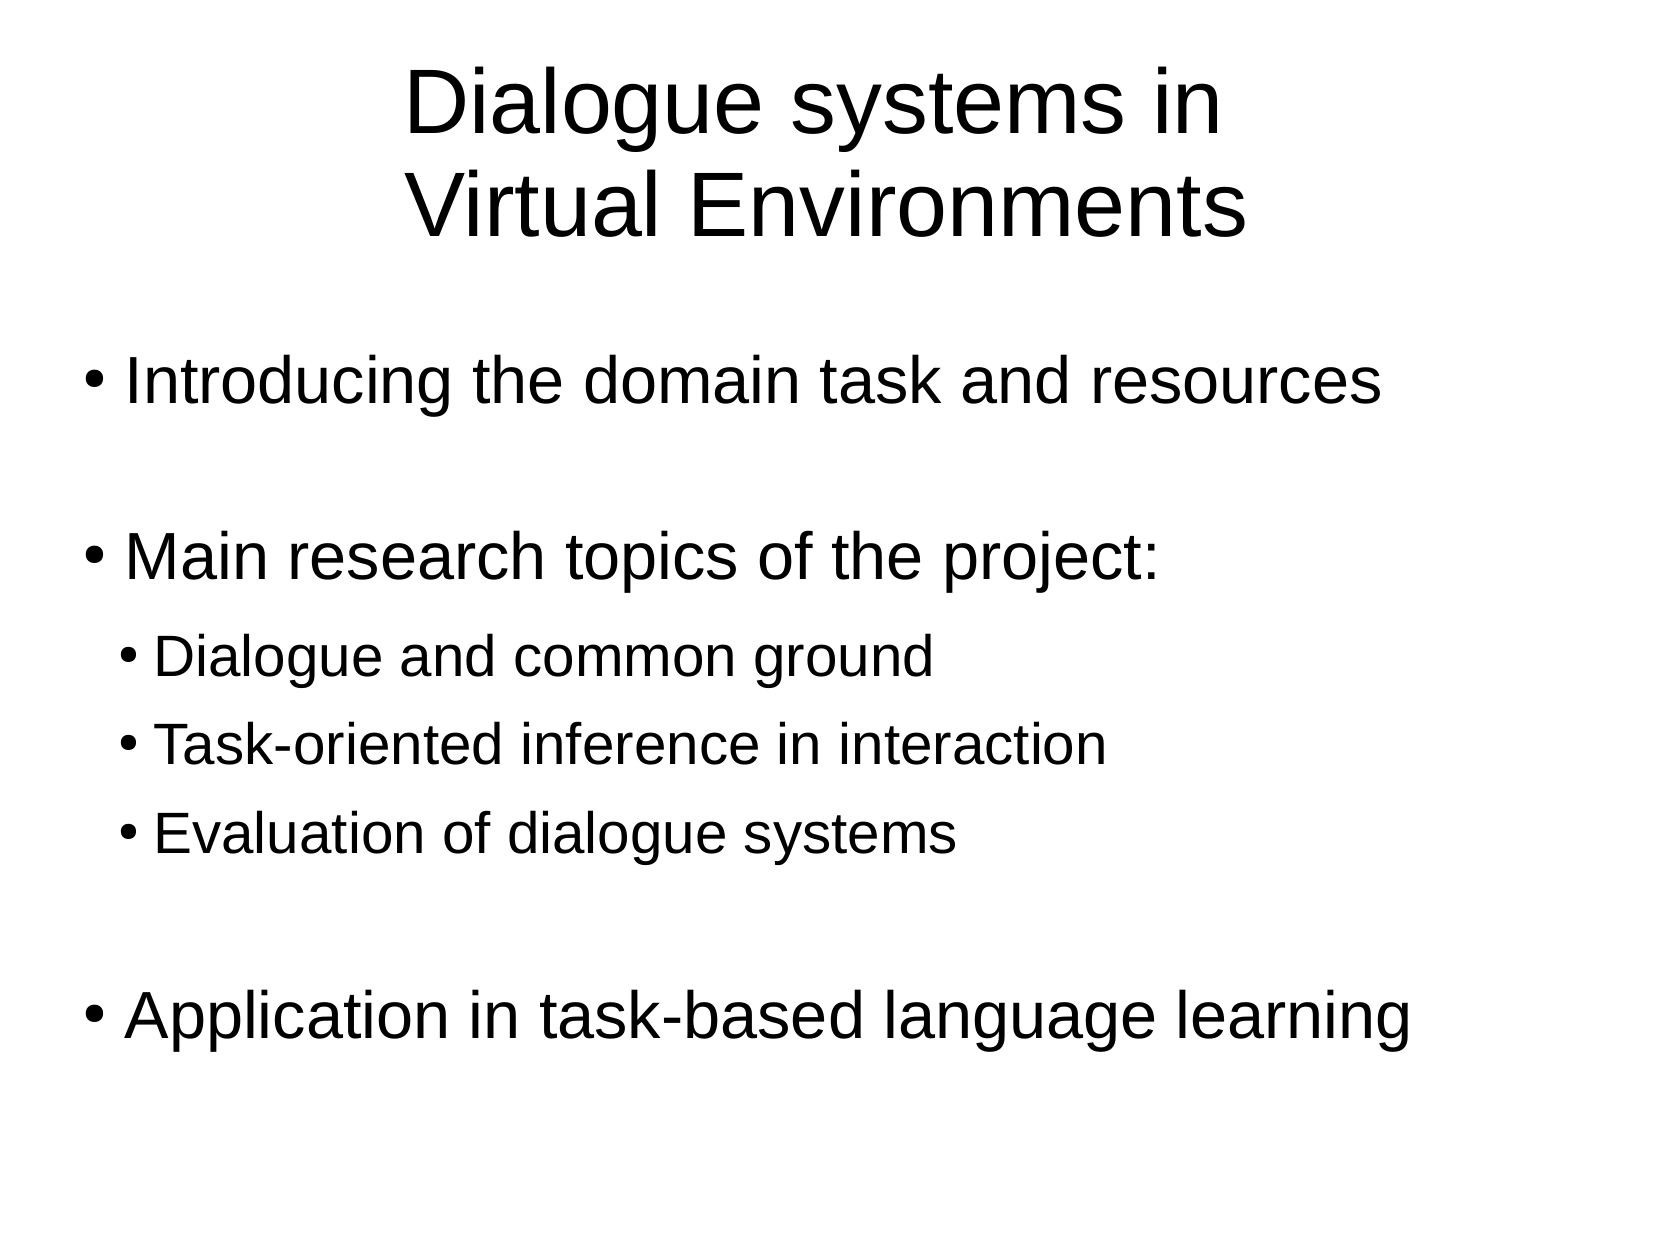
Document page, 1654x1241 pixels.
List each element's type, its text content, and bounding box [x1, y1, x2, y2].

list Introducing the domain task and resources Main research topics of the project: Dialogue and common ground Task-oriented inference in interaction Evaluation of dialogue systems Application in task-based language learning [82, 343, 1571, 1162]
title Dialogue systems in Virtual Environments [82, 39, 1571, 267]
